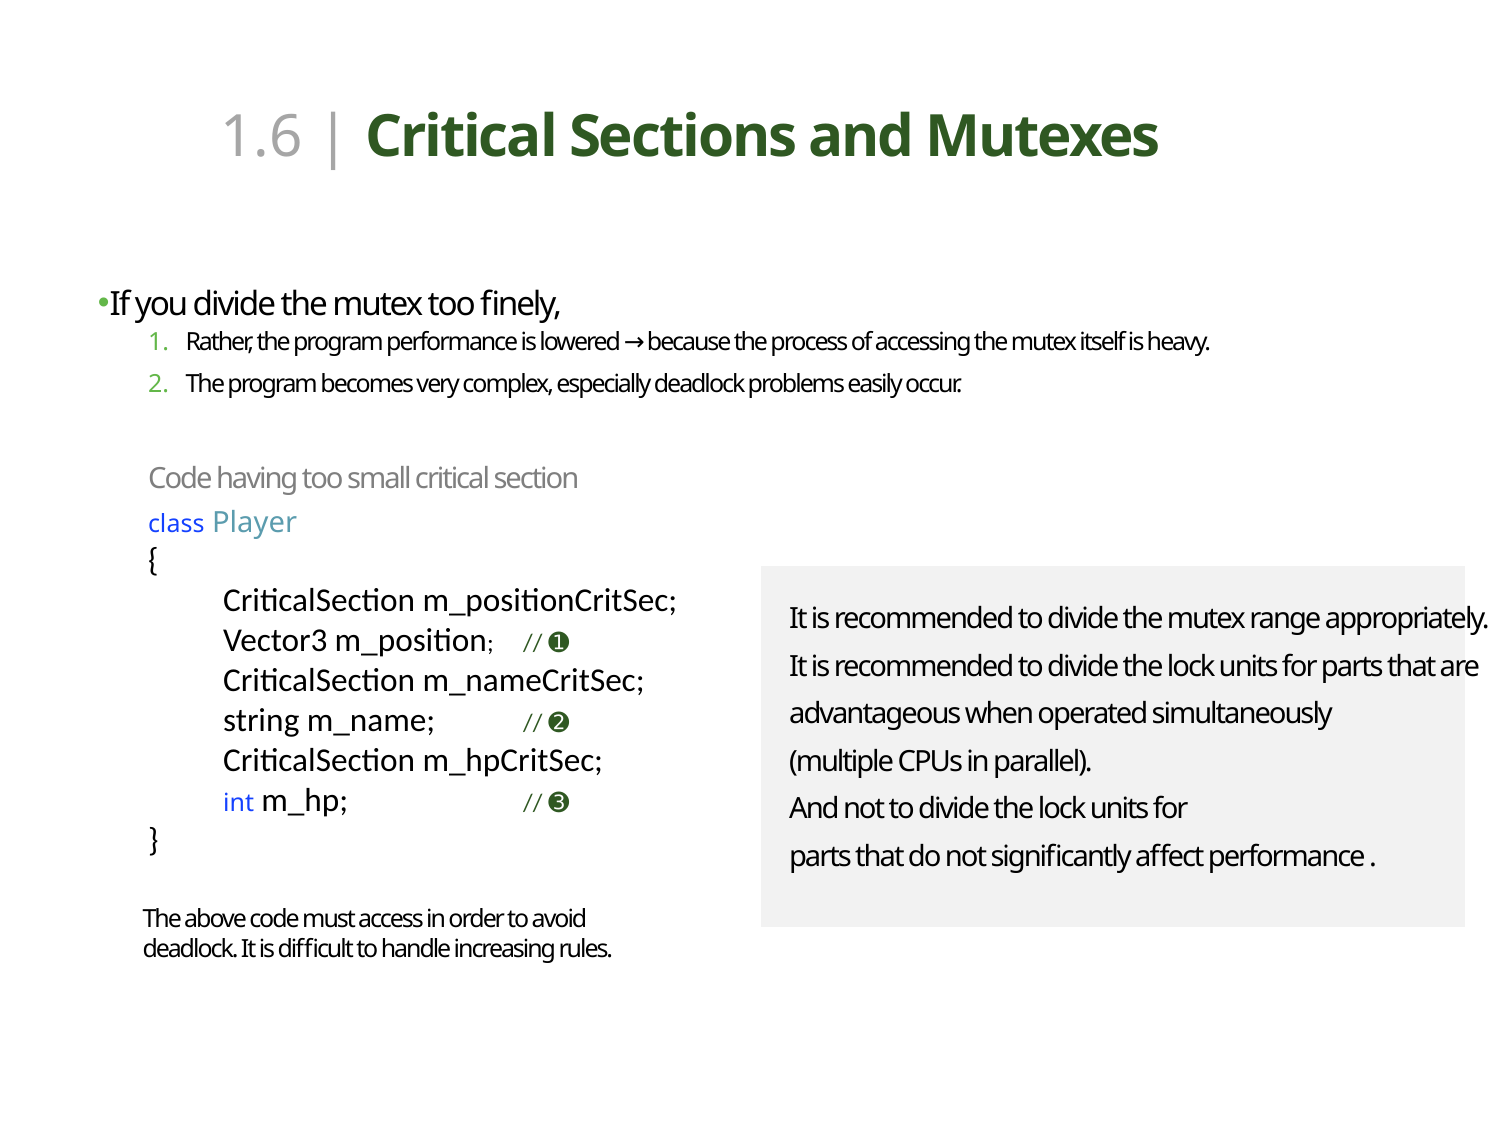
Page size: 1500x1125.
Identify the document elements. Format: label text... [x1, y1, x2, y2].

text_box [761, 566, 1465, 927]
text_box Rather, the program performance is lowered → because the process of accessing the mutex itself is heavy. The program becomes very complex, especially deadlock problems easily occur. [133, 318, 1416, 407]
text_box class Player { CriticalSection m_positionCritSec; Vector3 m_position; // ➊ CriticalSection m_nameCritSec; string m_name; // ➋ CriticalSection m_hpCritSec; int m_hp; // ➌ } [133, 491, 883, 866]
text_box 1.6 | Critical Sections and Mutexes [165, 89, 1216, 176]
text_box If you divide the mutex too finely, [82, 255, 1424, 325]
text_box It is recommended to divide the mutex range appropriately. It is recommended to divide the lock units for parts that are advantageous when operated simultaneously (multiple CPUs in parallel). And not to divide the lock units for parts that do not significantly affect performance . [774, 592, 1478, 883]
text_box Code having too small critical section [133, 452, 577, 503]
text_box The above code must access in order to avoid deadlock. It is difficult to handle increasing rules. [127, 895, 685, 972]
